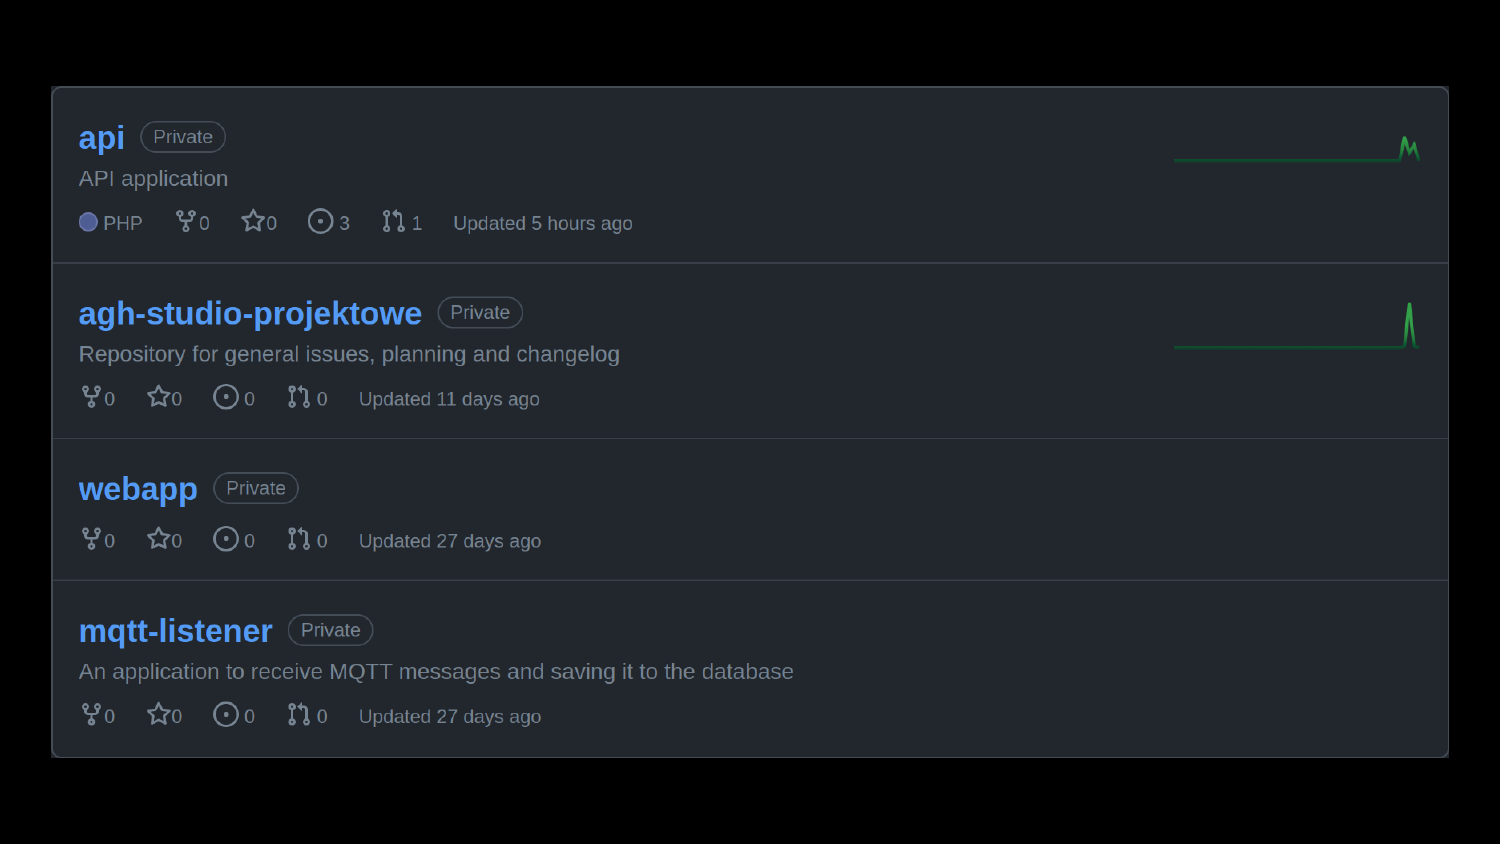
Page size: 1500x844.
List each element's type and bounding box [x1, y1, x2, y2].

picture [51, 86, 1449, 758]
